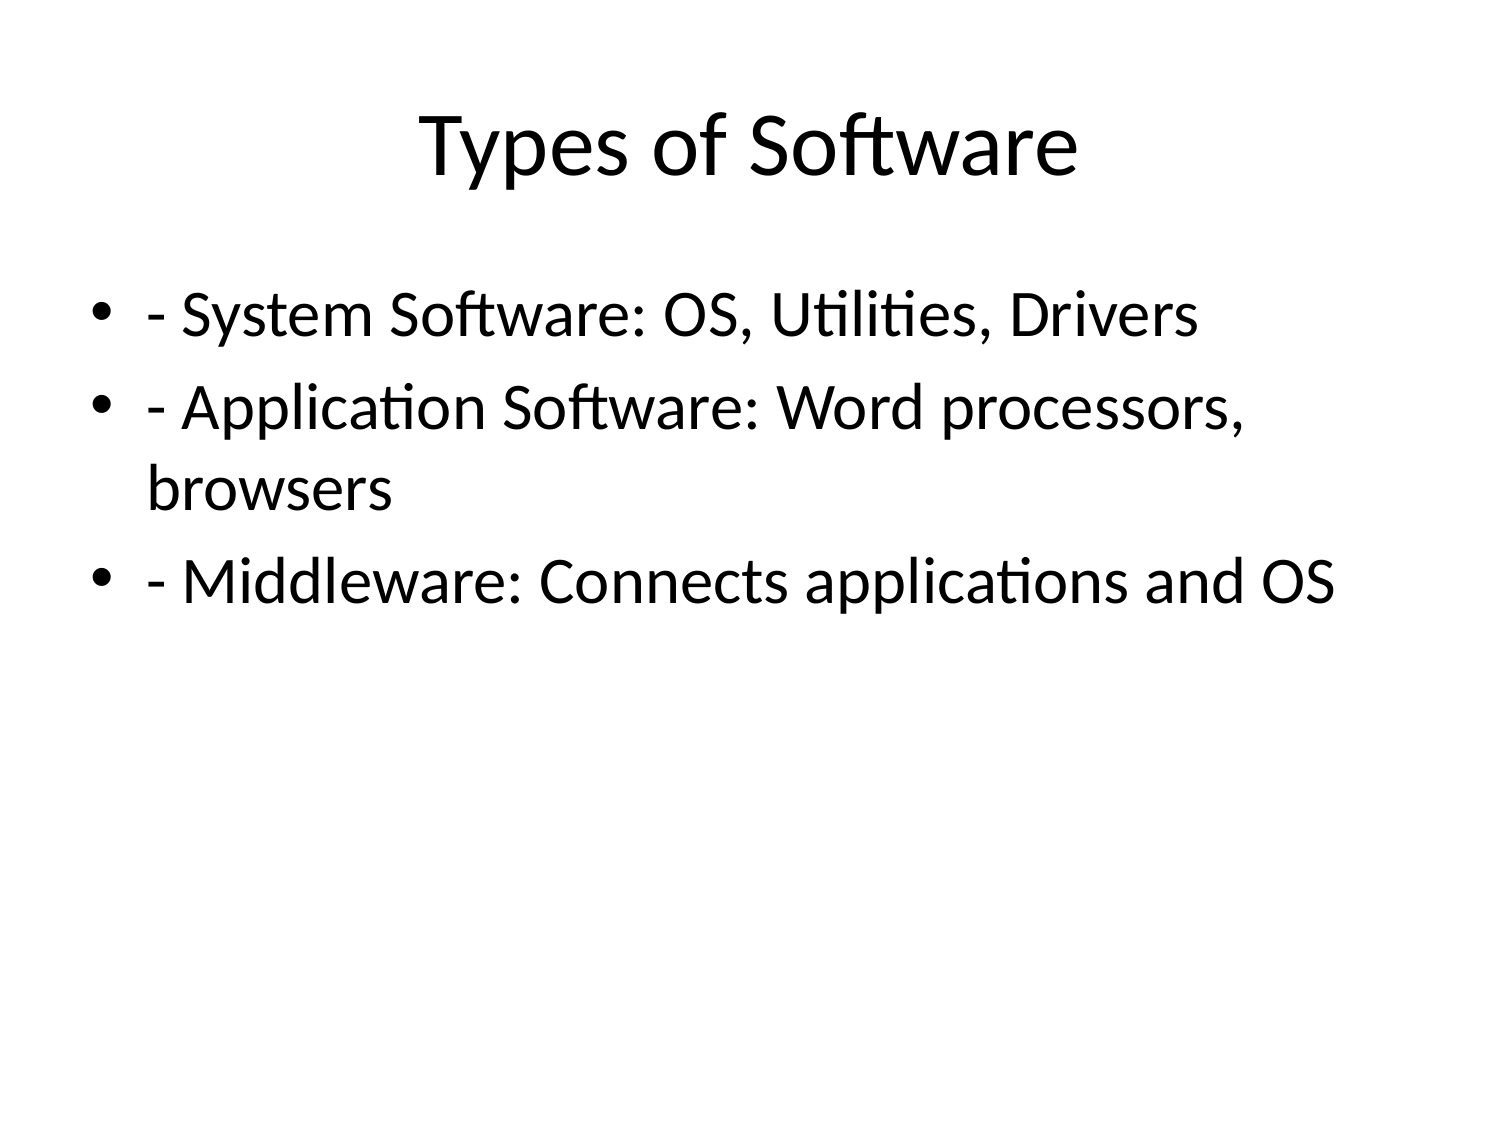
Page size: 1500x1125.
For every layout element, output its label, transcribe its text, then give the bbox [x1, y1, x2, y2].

title Types of Software [75, 45, 1425, 233]
list - System Software: OS, Utilities, Drivers - Application Software: Word processors, browsers - Middleware: Connects applications and OS [75, 262, 1425, 1005]
